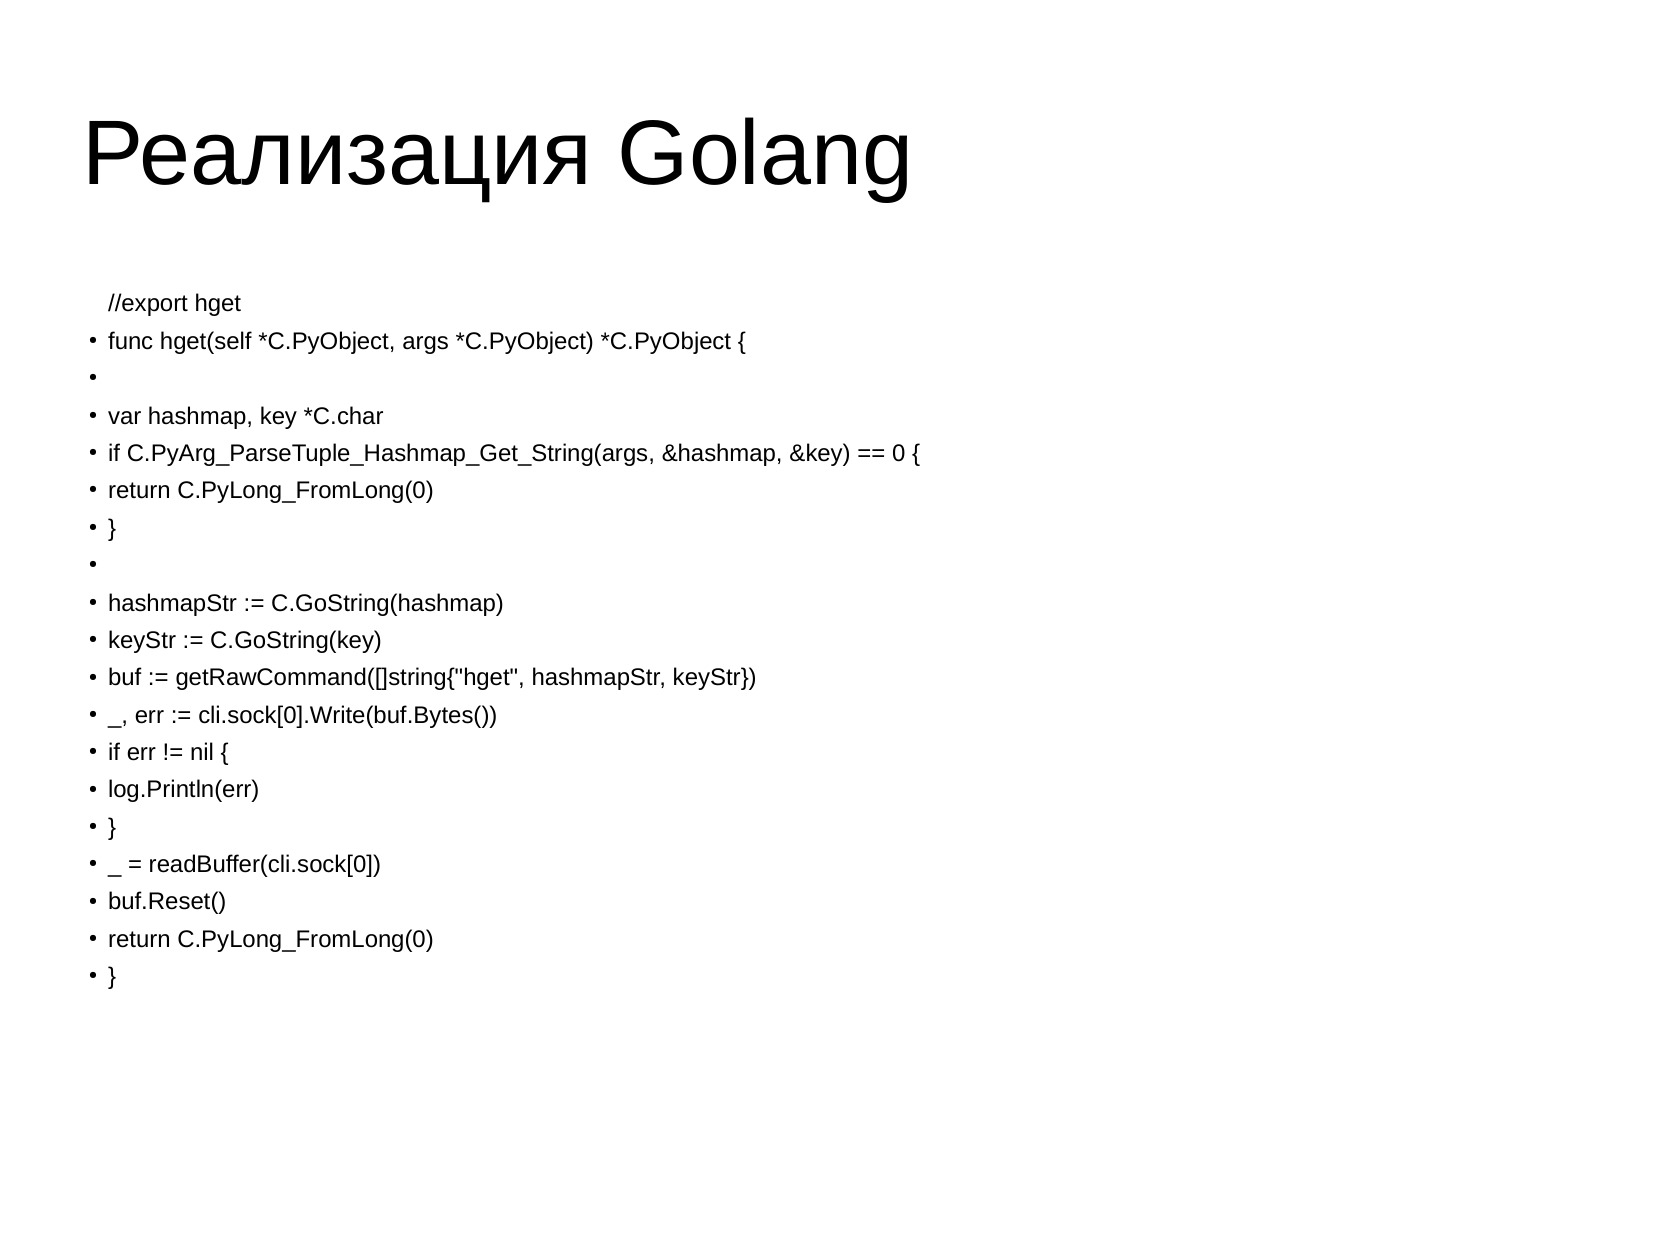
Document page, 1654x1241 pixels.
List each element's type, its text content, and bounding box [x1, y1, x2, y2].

title Реализация Golang [82, 49, 1571, 257]
list //export hget func hget(self *C.PyObject, args *C.PyObject) *C.PyObject { var hashmap, key *C.char if C.PyArg_ParseTuple_Hashmap_Get_String(args, &hashmap, &key) == 0 { return C.PyLong_FromLong(0) } hashmapStr := C.GoString(hashmap) keyStr := C.GoString(key) buf := getRawCommand([]string{"hget", hashmapStr, keyStr}) _, err := cli.sock[0].Write(buf.Bytes()) if err != nil { log.Println(err) } _ = readBuffer(cli.sock[0]) buf.Reset() return C.PyLong_FromLong(0) } [82, 290, 1571, 1010]
